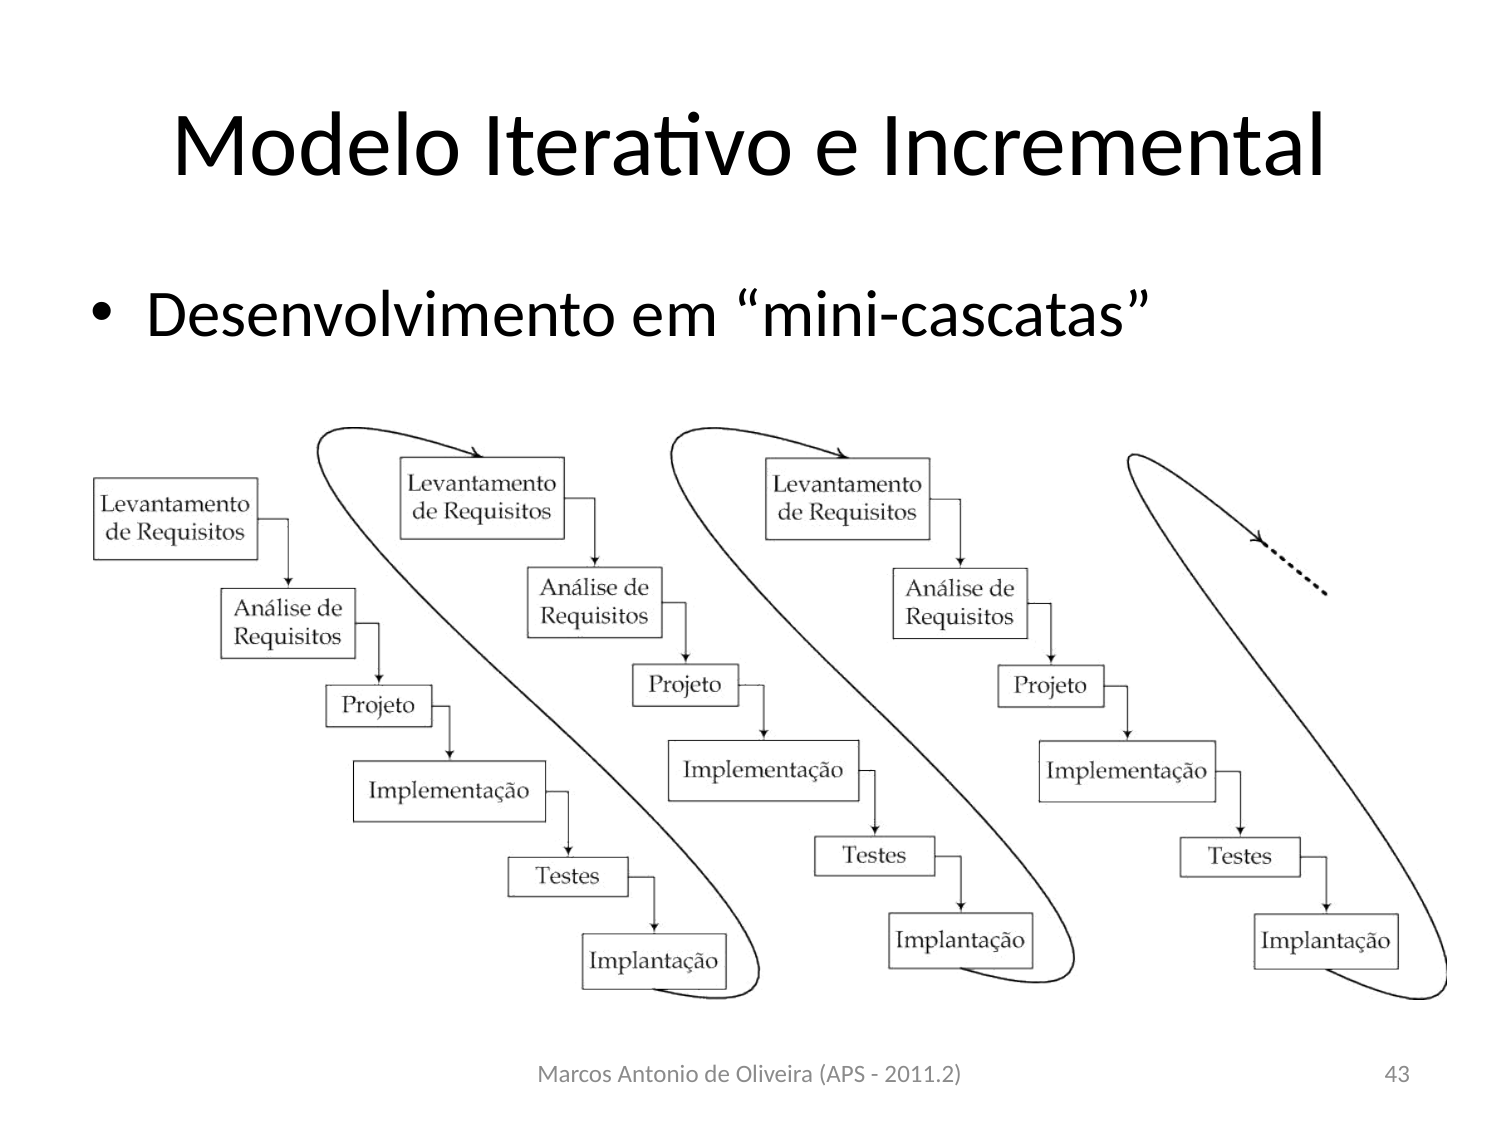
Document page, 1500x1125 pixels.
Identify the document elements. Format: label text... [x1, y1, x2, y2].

slide_number <número> [1074, 1042, 1425, 1103]
footer Marcos Antonio de Oliveira (APS - 2011.2) [512, 1042, 988, 1103]
title Modelo Iterativo e Incremental [75, 45, 1425, 233]
list Desenvolvimento em “mini-cascatas” [75, 262, 1425, 1005]
picture [93, 427, 1447, 1000]
